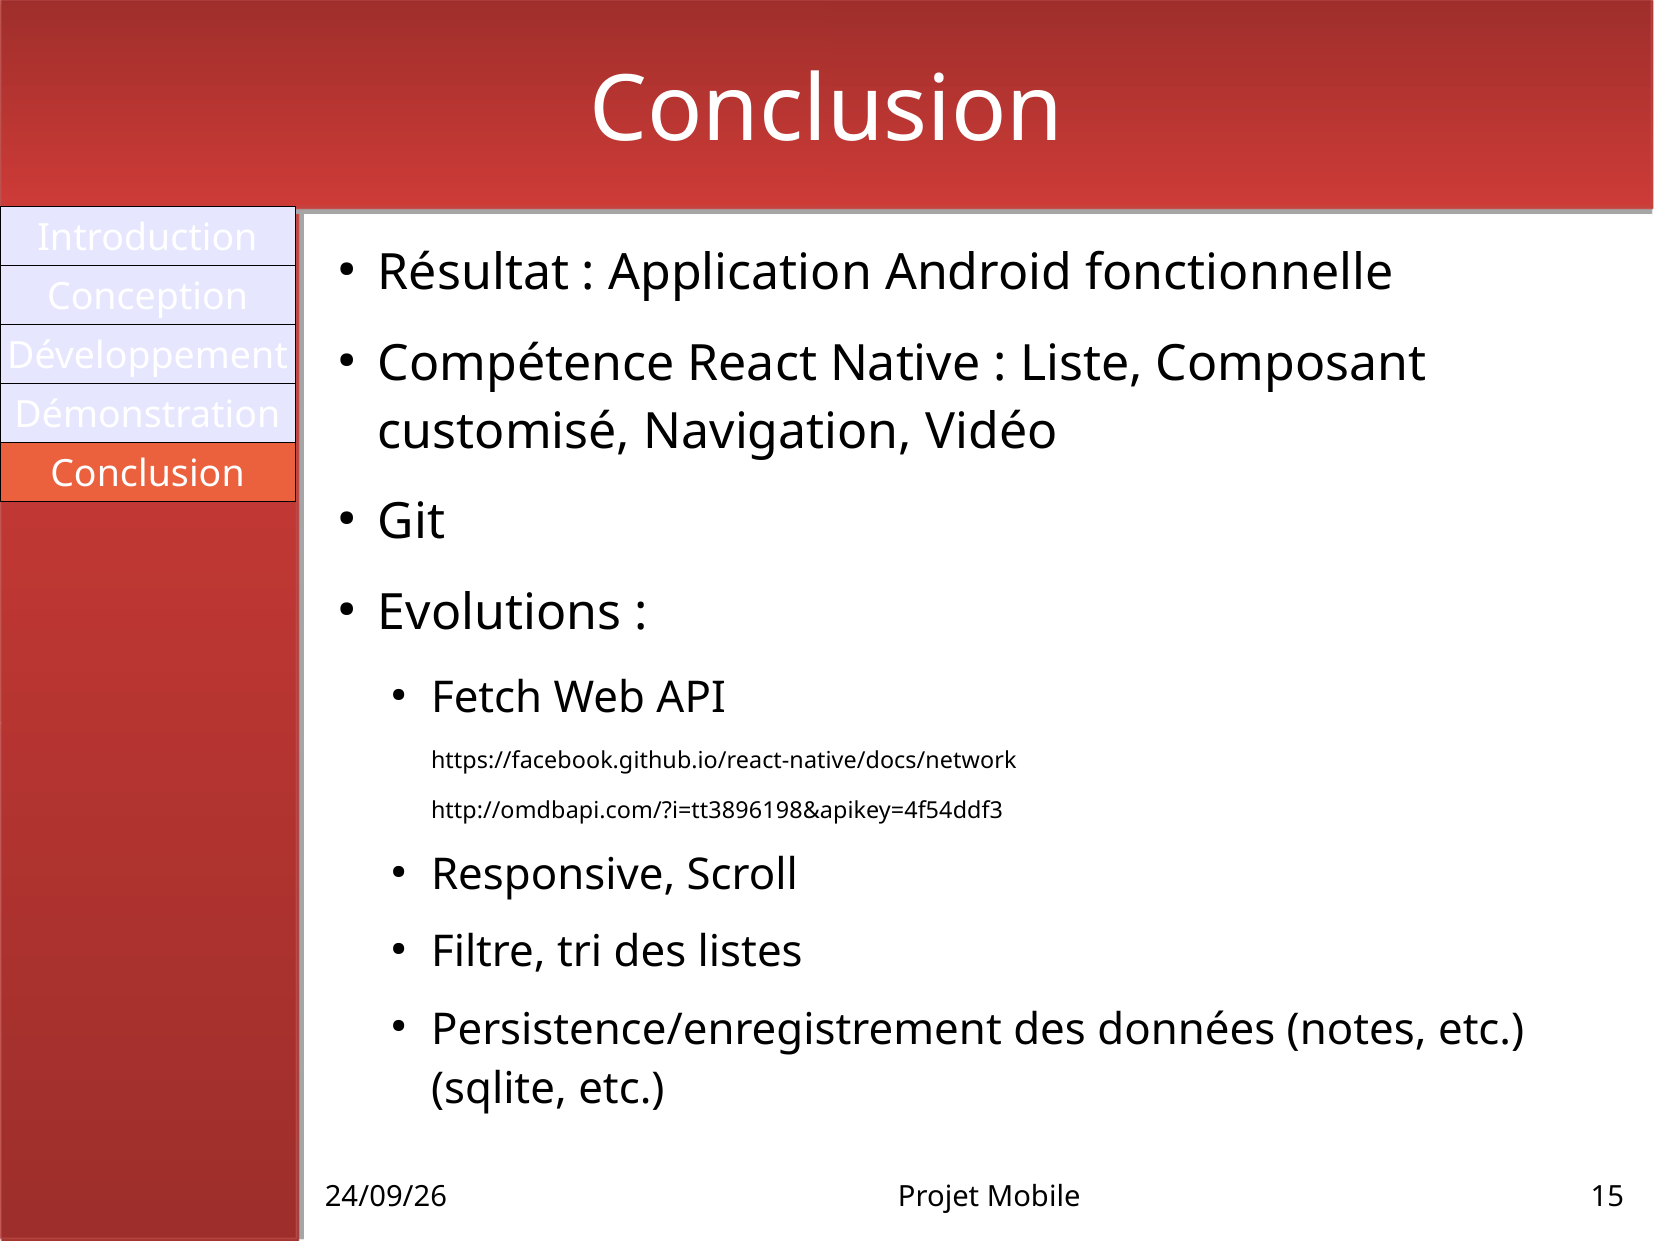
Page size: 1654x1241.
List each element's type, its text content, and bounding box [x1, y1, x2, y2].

text_box Introduction [0, 206, 296, 265]
title Conclusion [29, 31, 1625, 178]
text_box Développement [0, 324, 296, 383]
text_box Conclusion [0, 442, 296, 502]
text_box Démonstration [0, 383, 296, 442]
text_box Conception [0, 265, 296, 324]
list Résultat : Application Android fonctionnelle Compétence React Native : Liste, Composant customisé, Navigation, Vidéo Git Evolutions : Fetch Web API https://facebook.github.io/react-native/docs/network http://omdbapi.com/?i=tt3896198&apikey=4f54ddf3 Responsive, Scroll Filtre, tri des listes Persistence/enregistrement des données (notes, etc.) (sqlite, etc.) [324, 236, 1625, 1123]
picture [0, 0, 1654, 1241]
